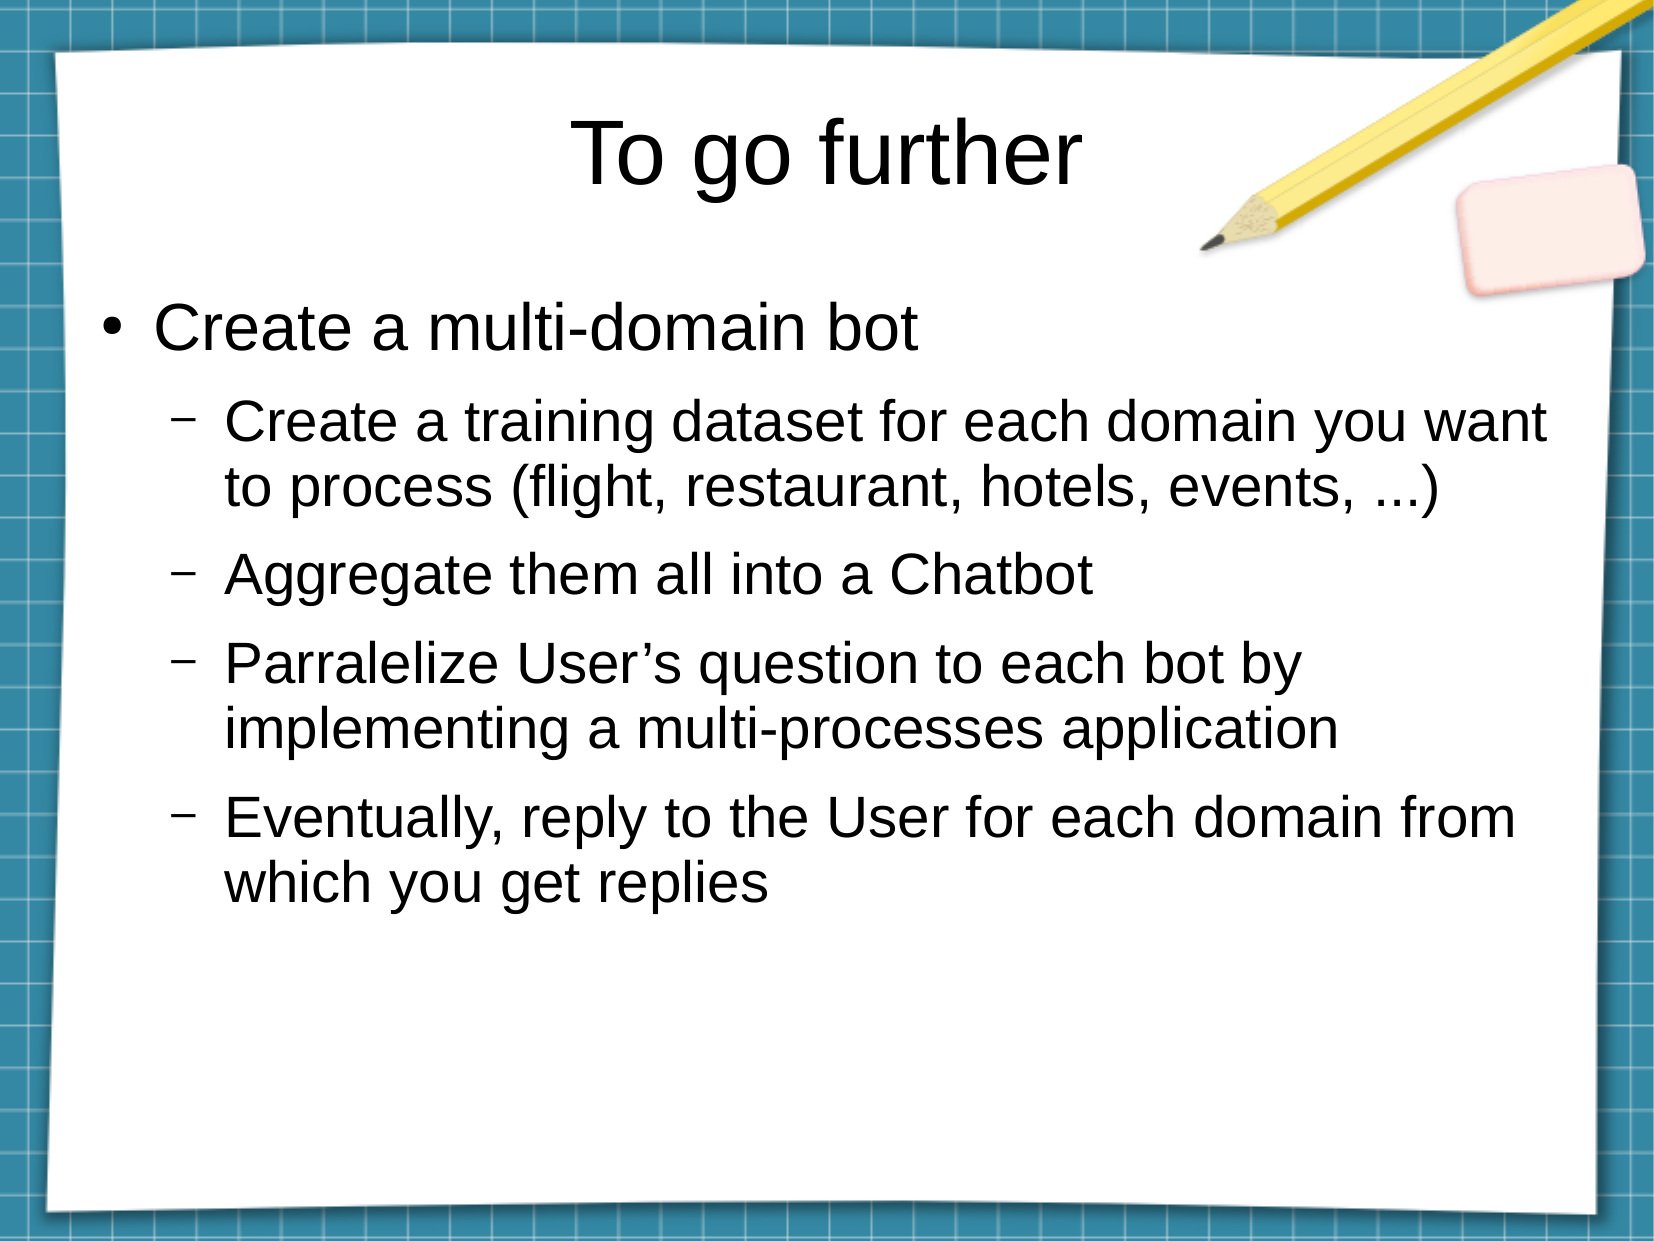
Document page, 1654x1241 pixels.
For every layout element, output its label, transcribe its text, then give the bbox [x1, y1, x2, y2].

list Create a multi-domain bot Create a training dataset for each domain you want to process (flight, restaurant, hotels, events, ...) Aggregate them all into a Chatbot Parralelize User’s question to each bot by implementing a multi-processes application Eventually, reply to the User for each domain from which you get replies [82, 290, 1571, 1010]
picture [0, 0, 1654, 1241]
title To go further [82, 49, 1571, 257]
